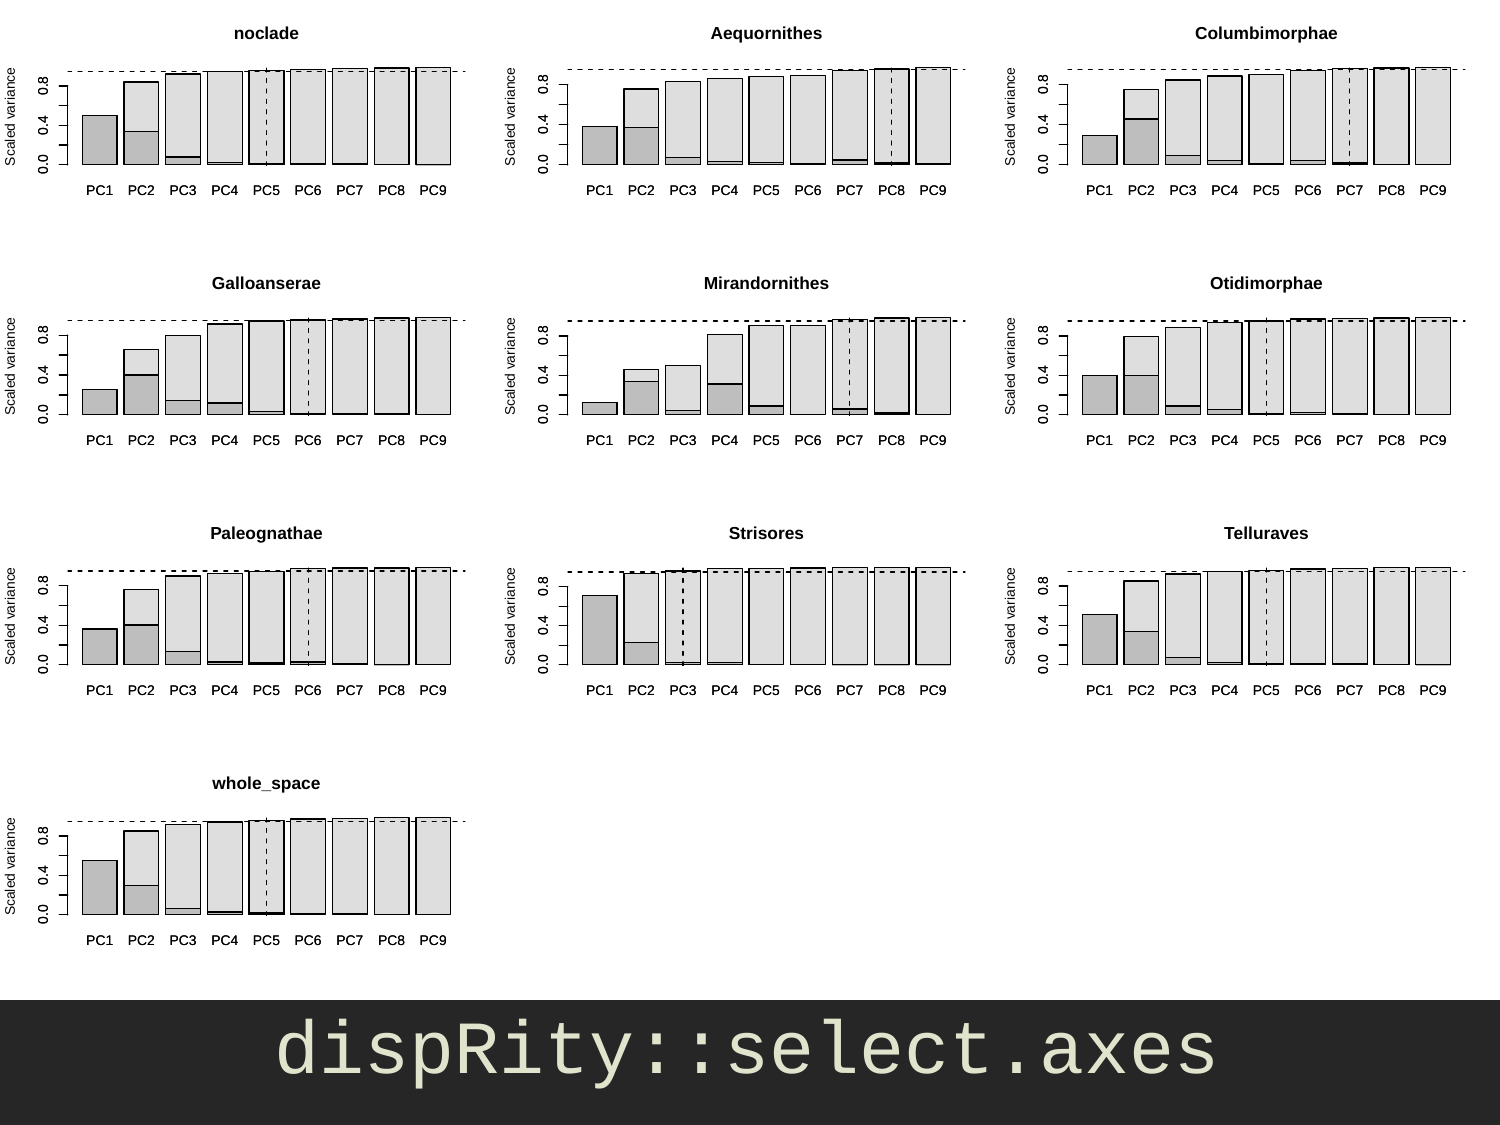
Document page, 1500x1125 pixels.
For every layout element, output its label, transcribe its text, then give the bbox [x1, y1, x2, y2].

text_box dispRity::select.axes [29, 1003, 1465, 1109]
picture [0, 0, 1500, 1000]
